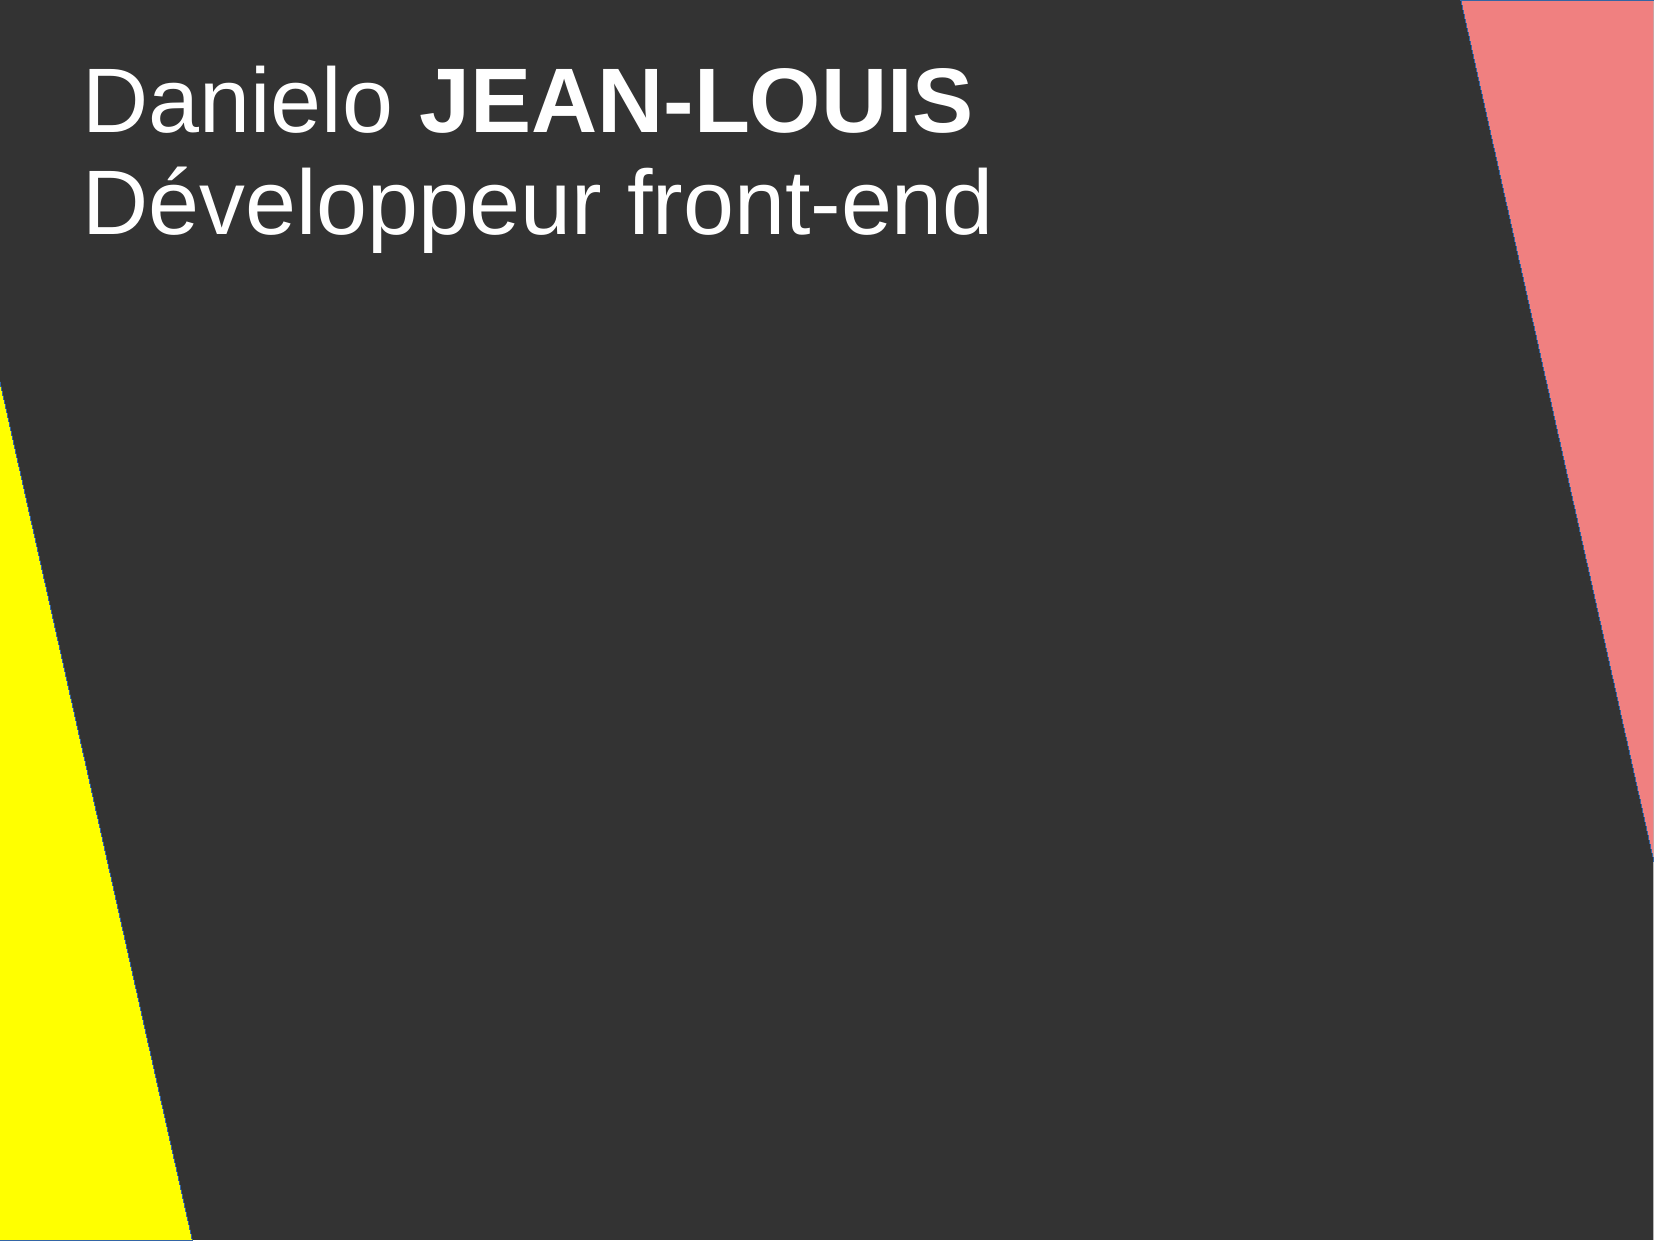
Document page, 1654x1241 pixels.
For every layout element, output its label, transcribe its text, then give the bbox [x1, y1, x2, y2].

text_box [0, 381, 193, 1241]
text_box [1460, 0, 1654, 862]
subtitle Danielo JEAN-LOUIS Développeur front-end [82, 49, 1571, 1010]
